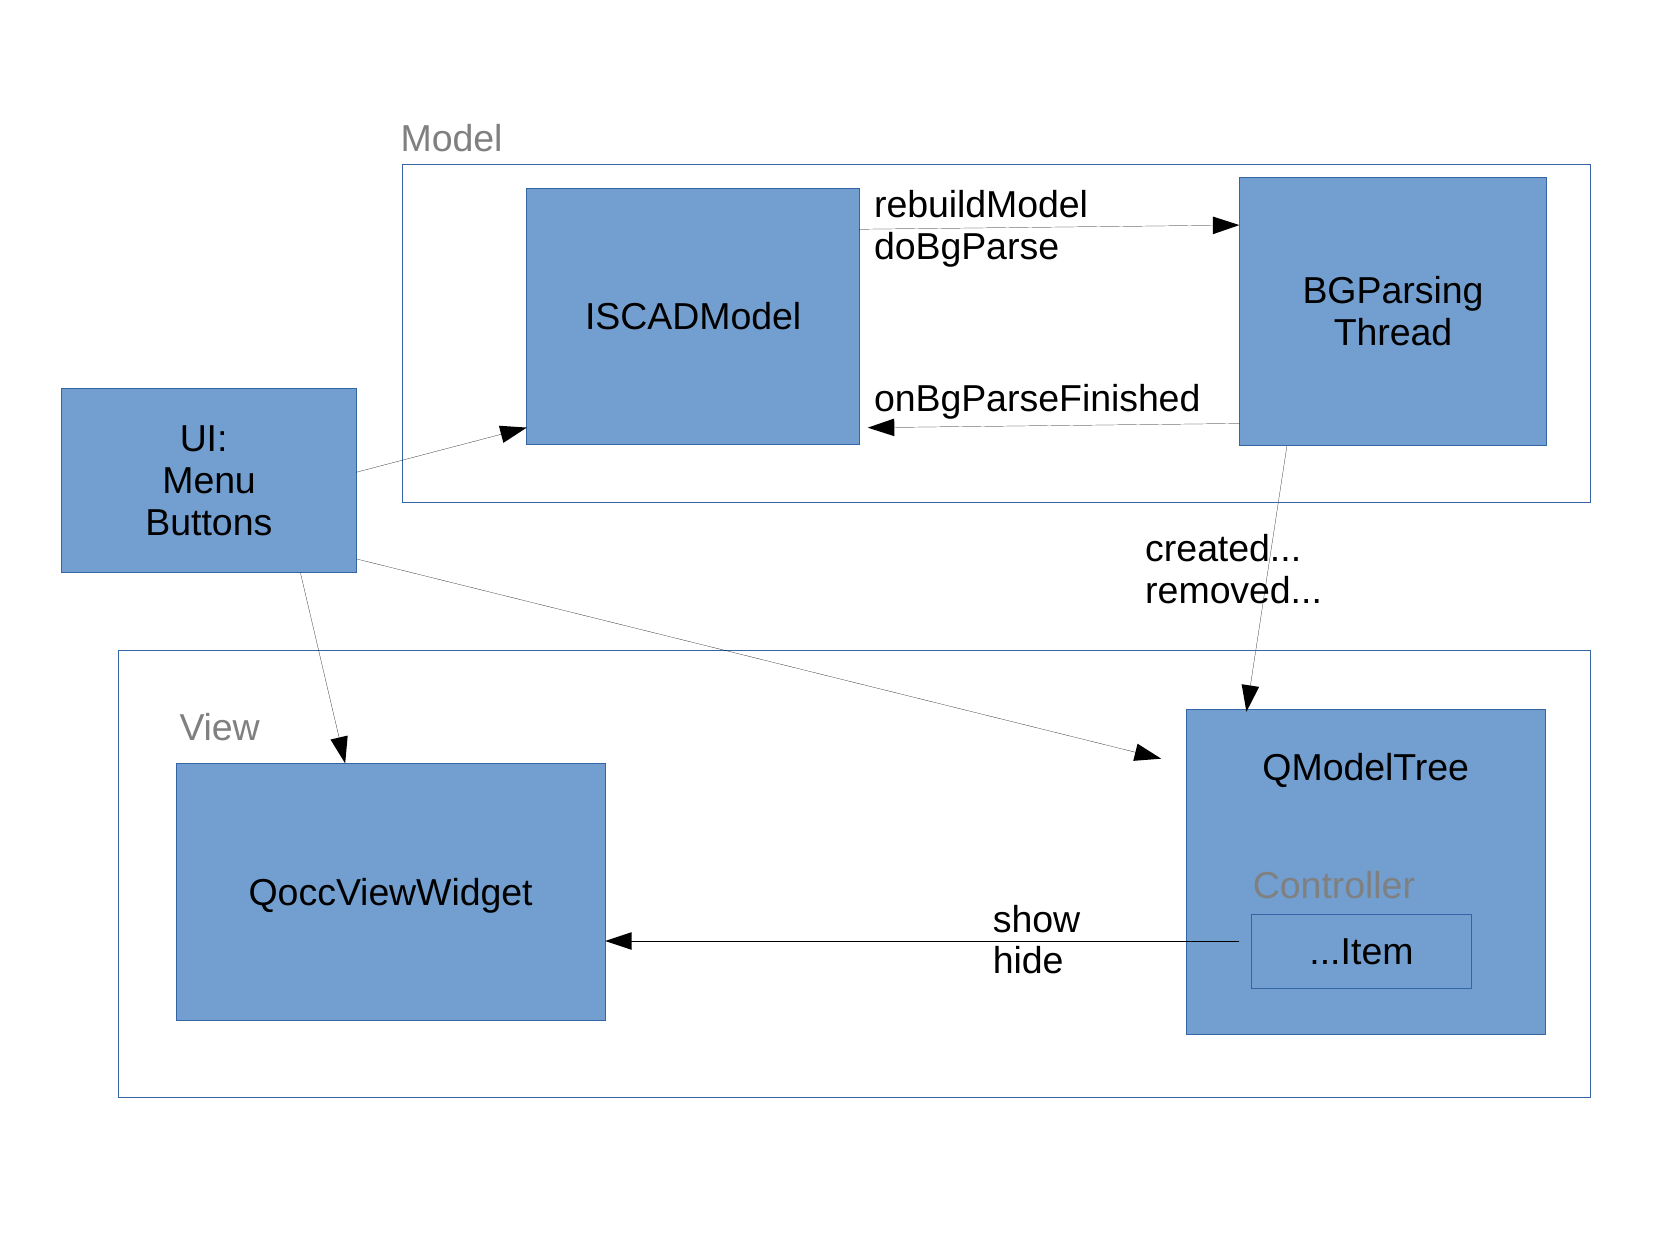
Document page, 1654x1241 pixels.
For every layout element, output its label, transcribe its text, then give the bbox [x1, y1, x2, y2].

text_box BGParsing Thread [1239, 177, 1547, 446]
text_box Controller [1238, 857, 1430, 915]
text_box Model [385, 110, 518, 168]
text_box ISCADModel [526, 188, 860, 445]
text_box View [164, 699, 275, 757]
text_box UI: Menu Buttons [61, 388, 357, 573]
text_box created... removed... [1130, 519, 1338, 619]
text_box ...Item [1251, 914, 1472, 989]
text_box QoccViewWidget [176, 763, 606, 1021]
text_box show hide [978, 890, 1095, 990]
text_box rebuildModel doBgParse [859, 176, 1121, 359]
text_box QModelTree [1186, 709, 1546, 1035]
text_box onBgParseFinished [859, 370, 1216, 428]
